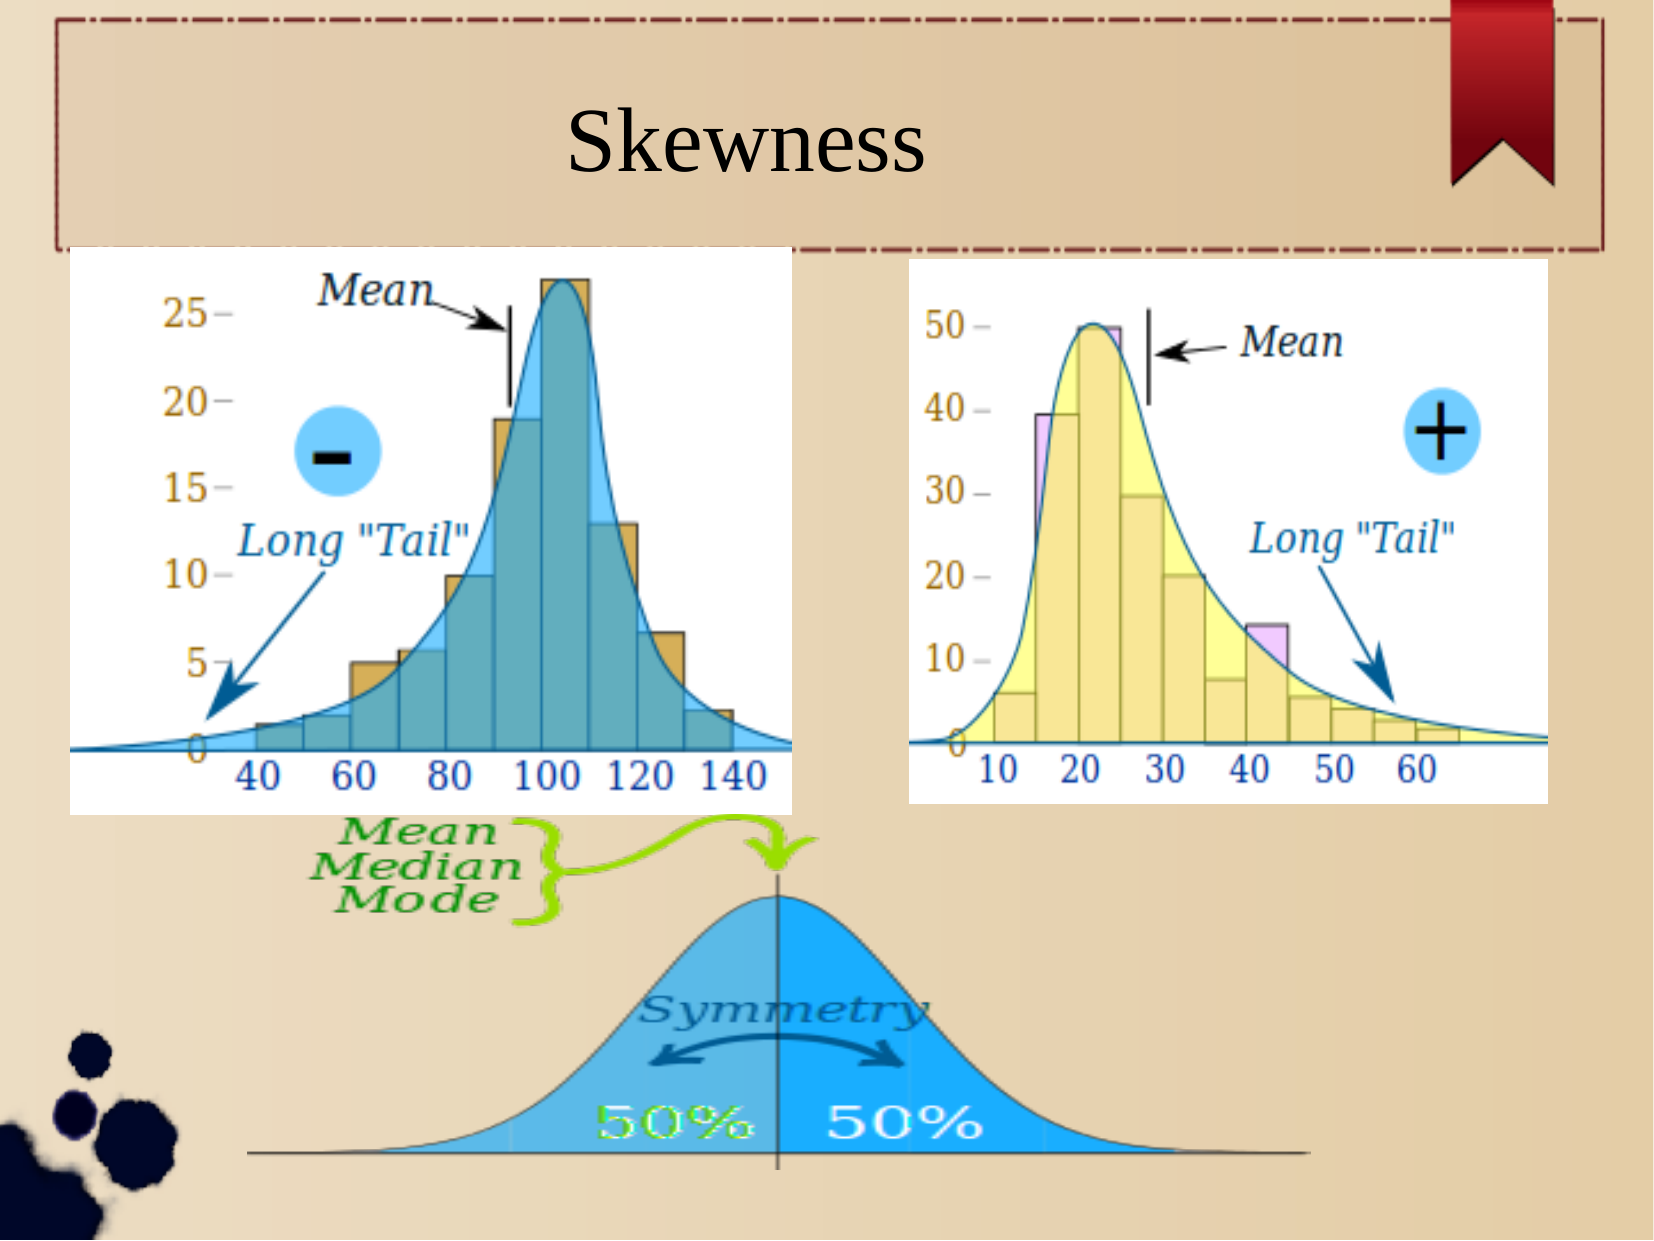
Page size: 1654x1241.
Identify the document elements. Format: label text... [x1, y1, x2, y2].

title Skewness [82, 47, 1412, 229]
picture [0, 0, 1654, 1240]
